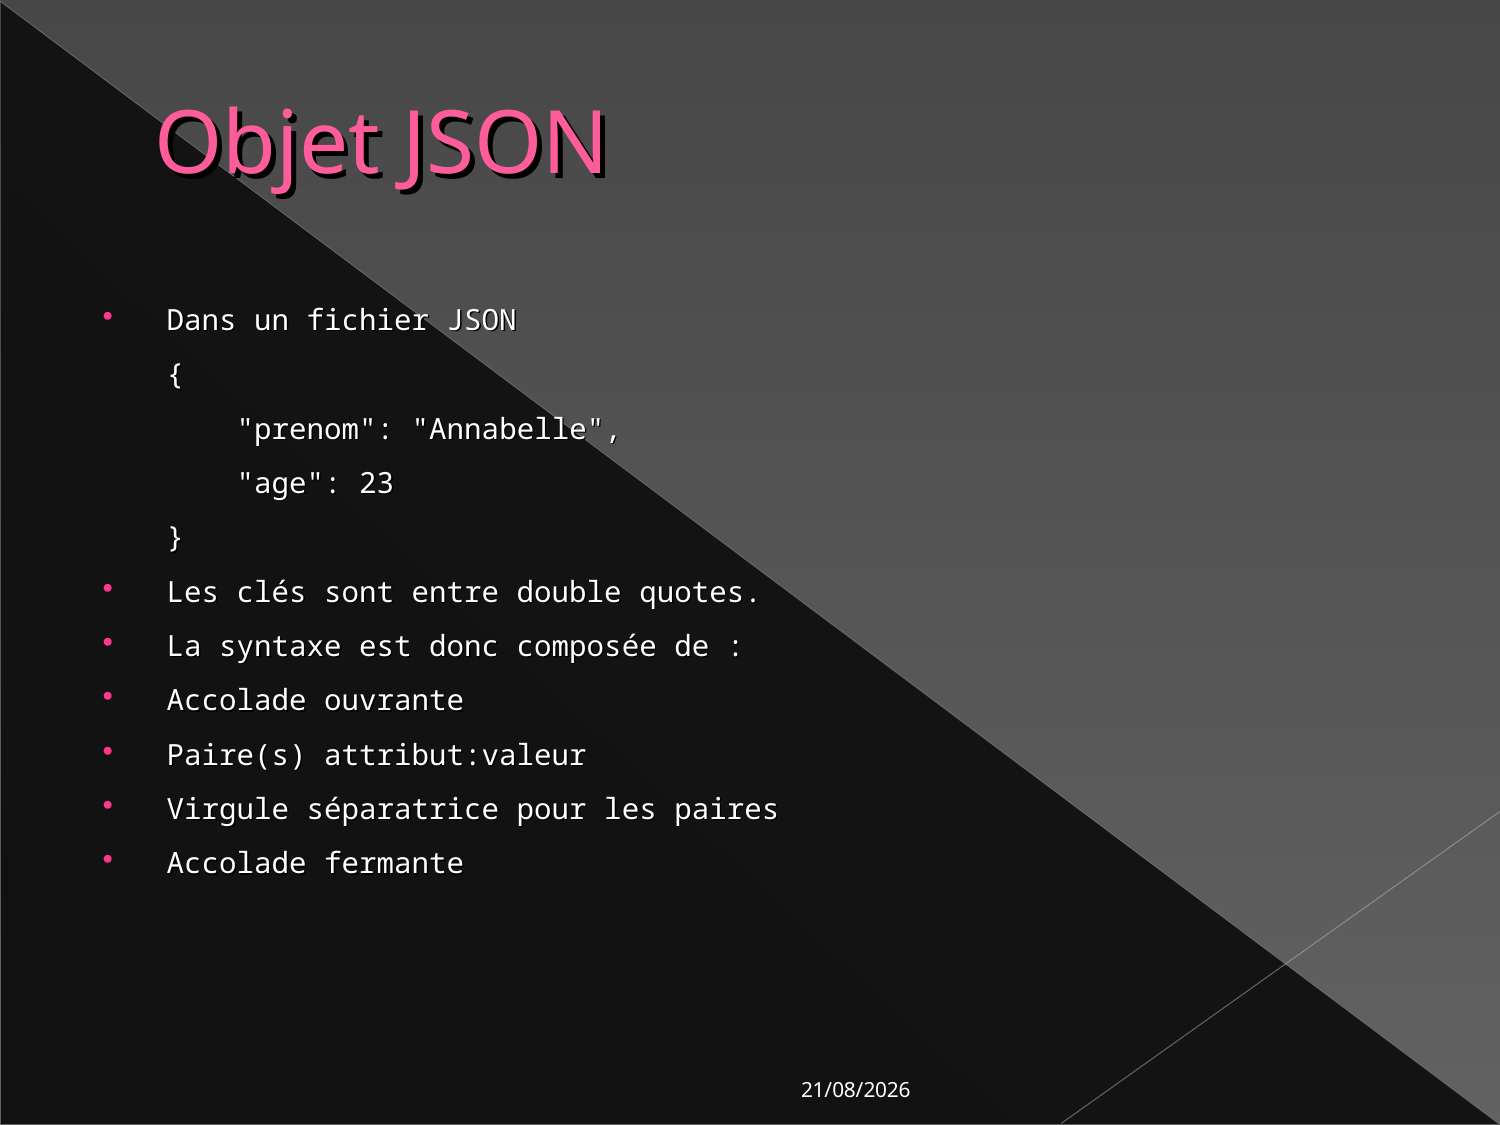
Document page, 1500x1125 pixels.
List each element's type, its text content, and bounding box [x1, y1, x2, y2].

title Objet JSON [75, 43, 1426, 237]
list Dans un fichier JSON { "prenom": "Annabelle", "age": 23 } Les clés sont entre double quotes. La syntaxe est donc composée de : Accolade ouvrante Paire(s) attribut:valeur Virgule séparatrice pour les paires Accolade fermante [82, 165, 1426, 1111]
